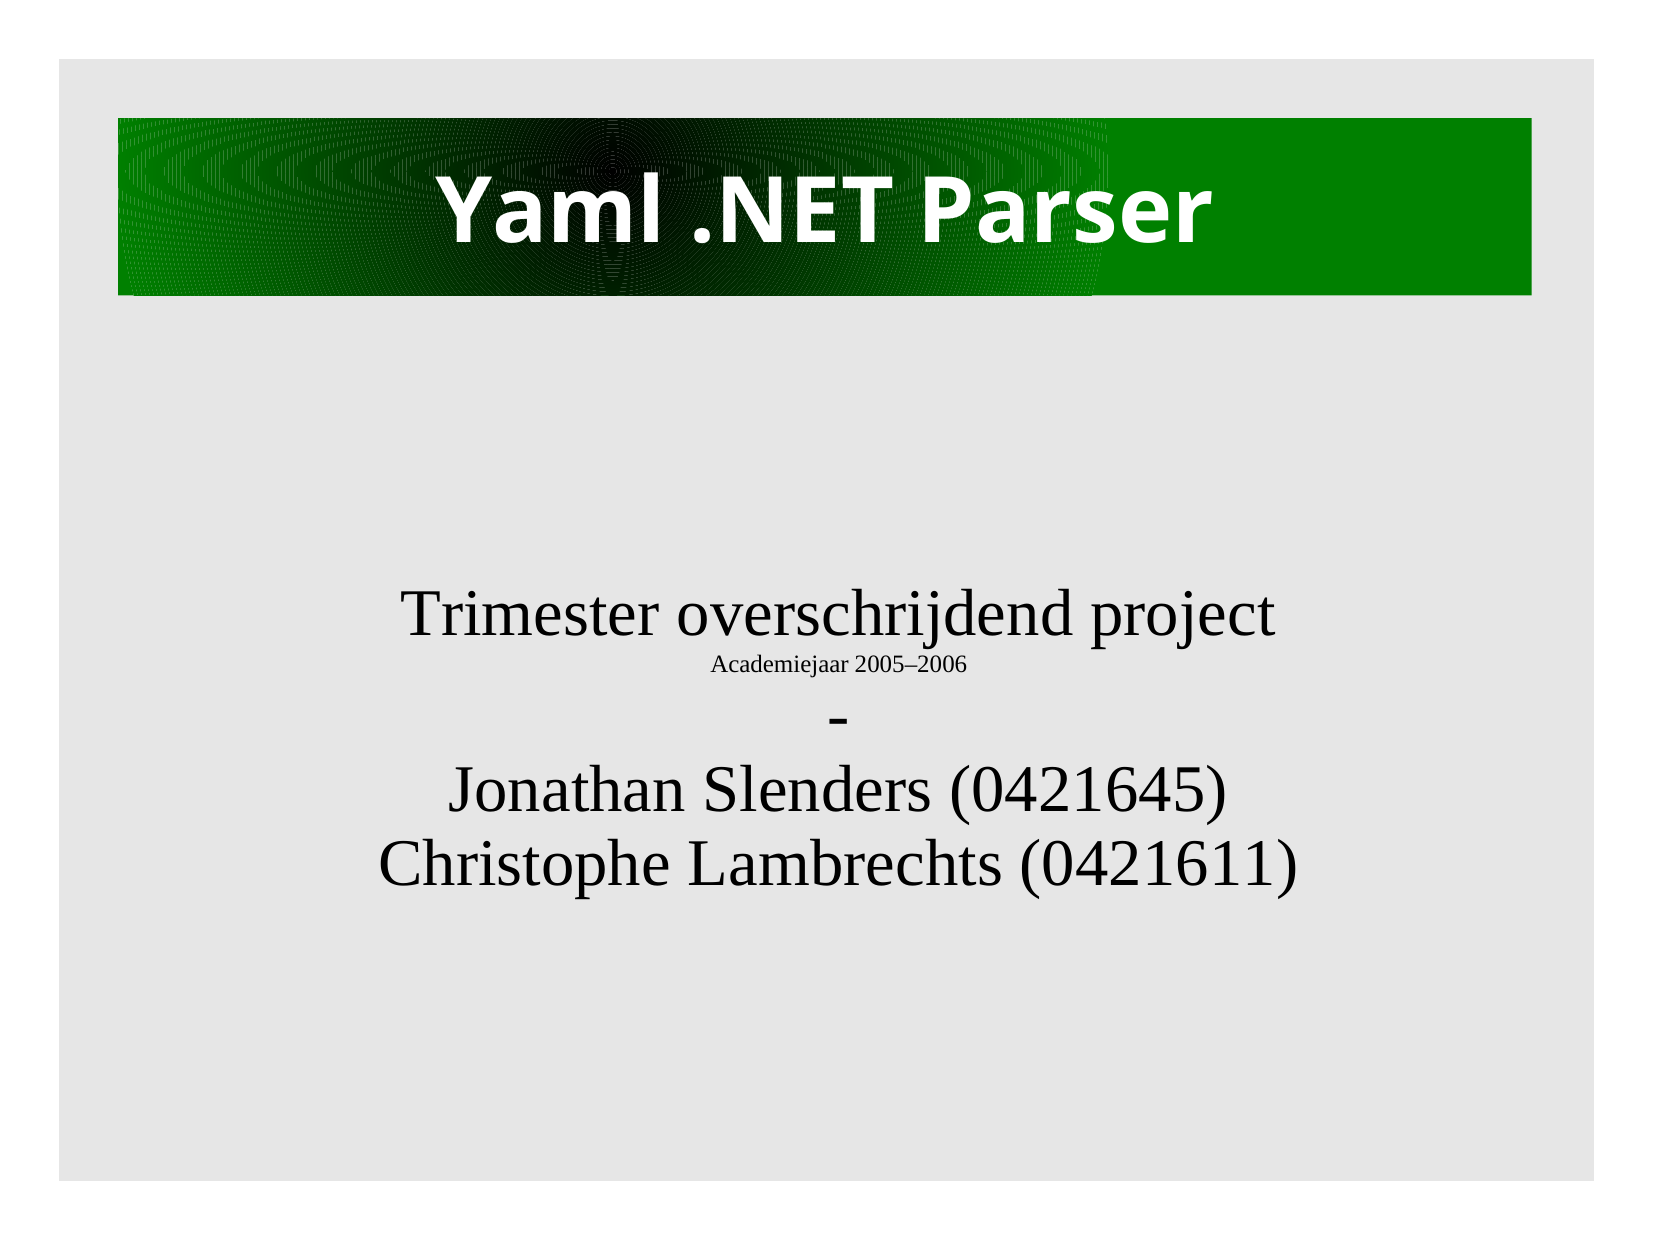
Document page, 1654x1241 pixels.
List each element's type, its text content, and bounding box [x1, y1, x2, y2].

subtitle Trimester overschrijdend project Academiejaar 2005–2006 - Jonathan Slenders (0421645) Christophe Lambrechts (0421611) [114, 383, 1528, 1093]
title Yaml .NET Parser [118, 118, 1532, 296]
